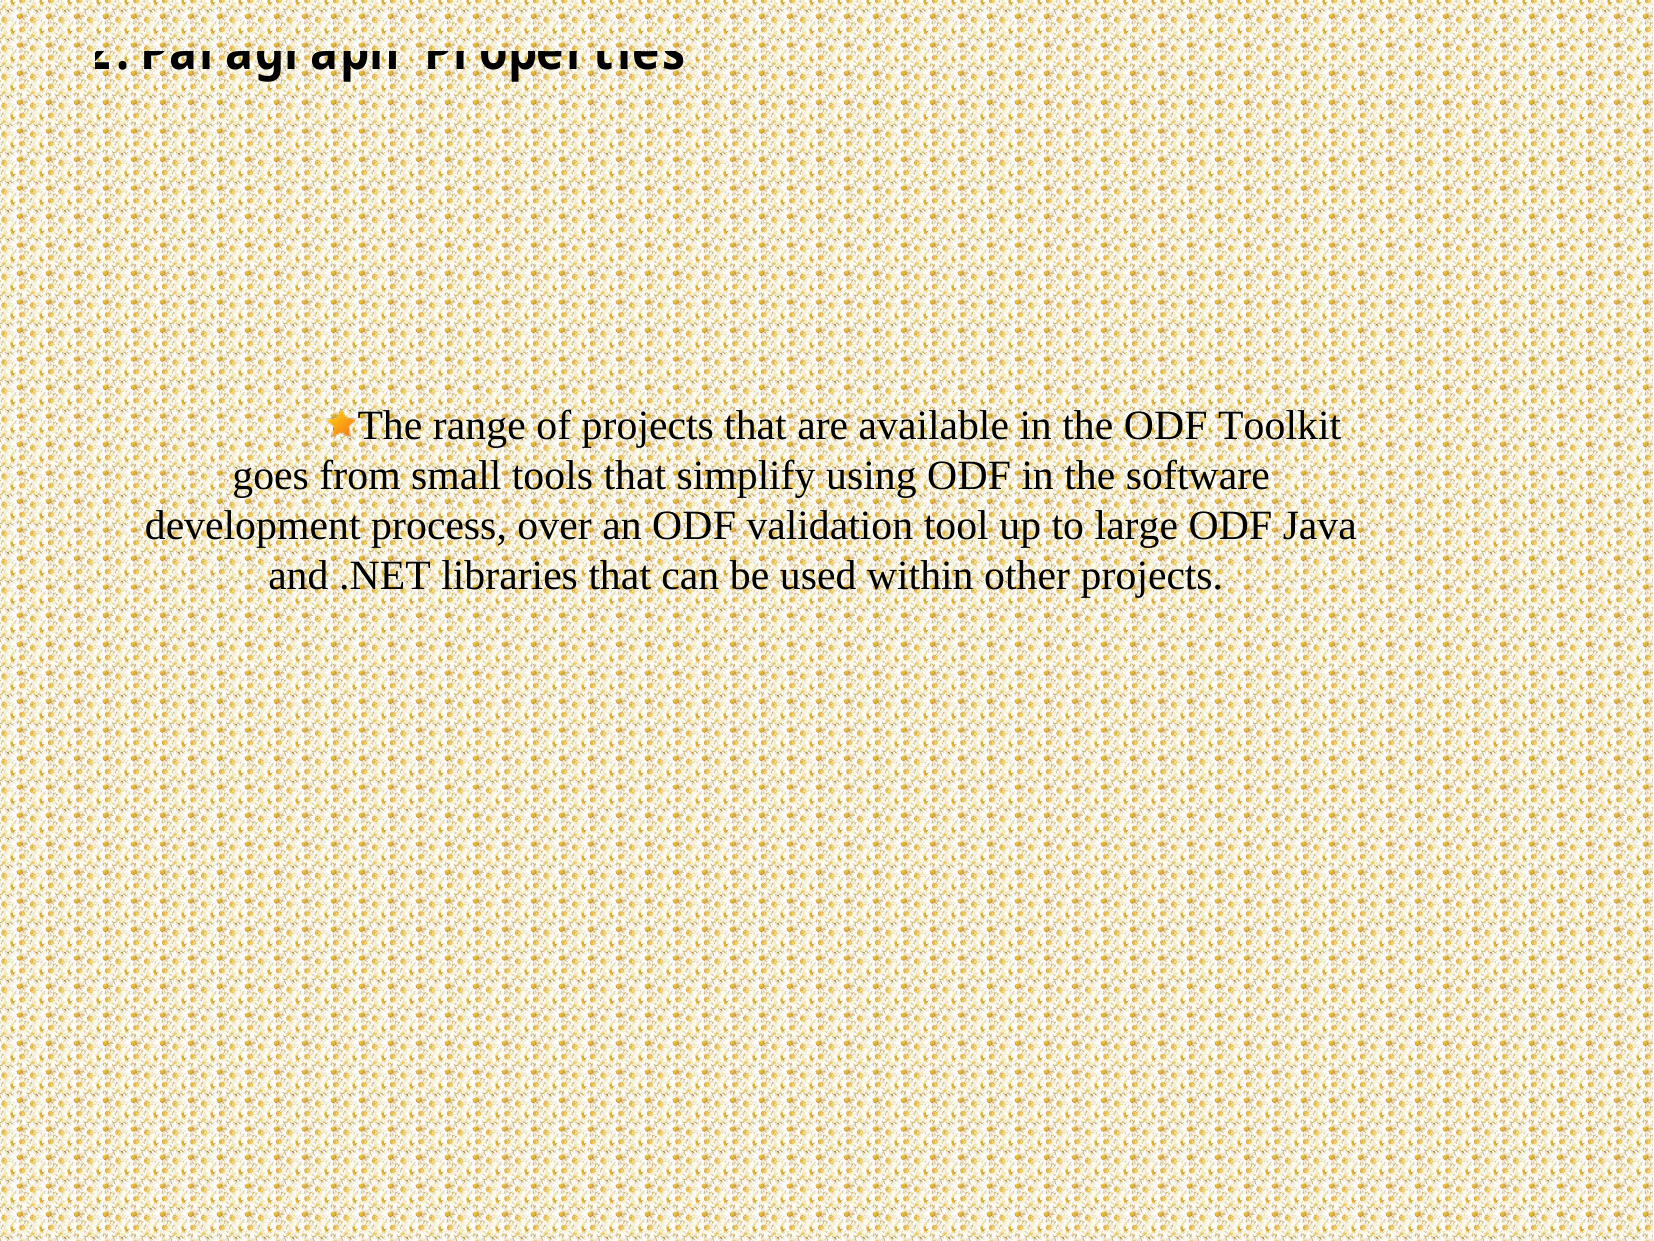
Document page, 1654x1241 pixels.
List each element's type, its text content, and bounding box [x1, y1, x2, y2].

chart [95, 51, 1102, 229]
title The range of projects that are available in the ODF Toolkit goes from small tools that simplify using ODF in the software development process, over an ODF validation tool up to large ODF Java and .NET libraries that can be used within other projects. [128, 376, 1540, 619]
picture [0, 0, 1654, 1241]
